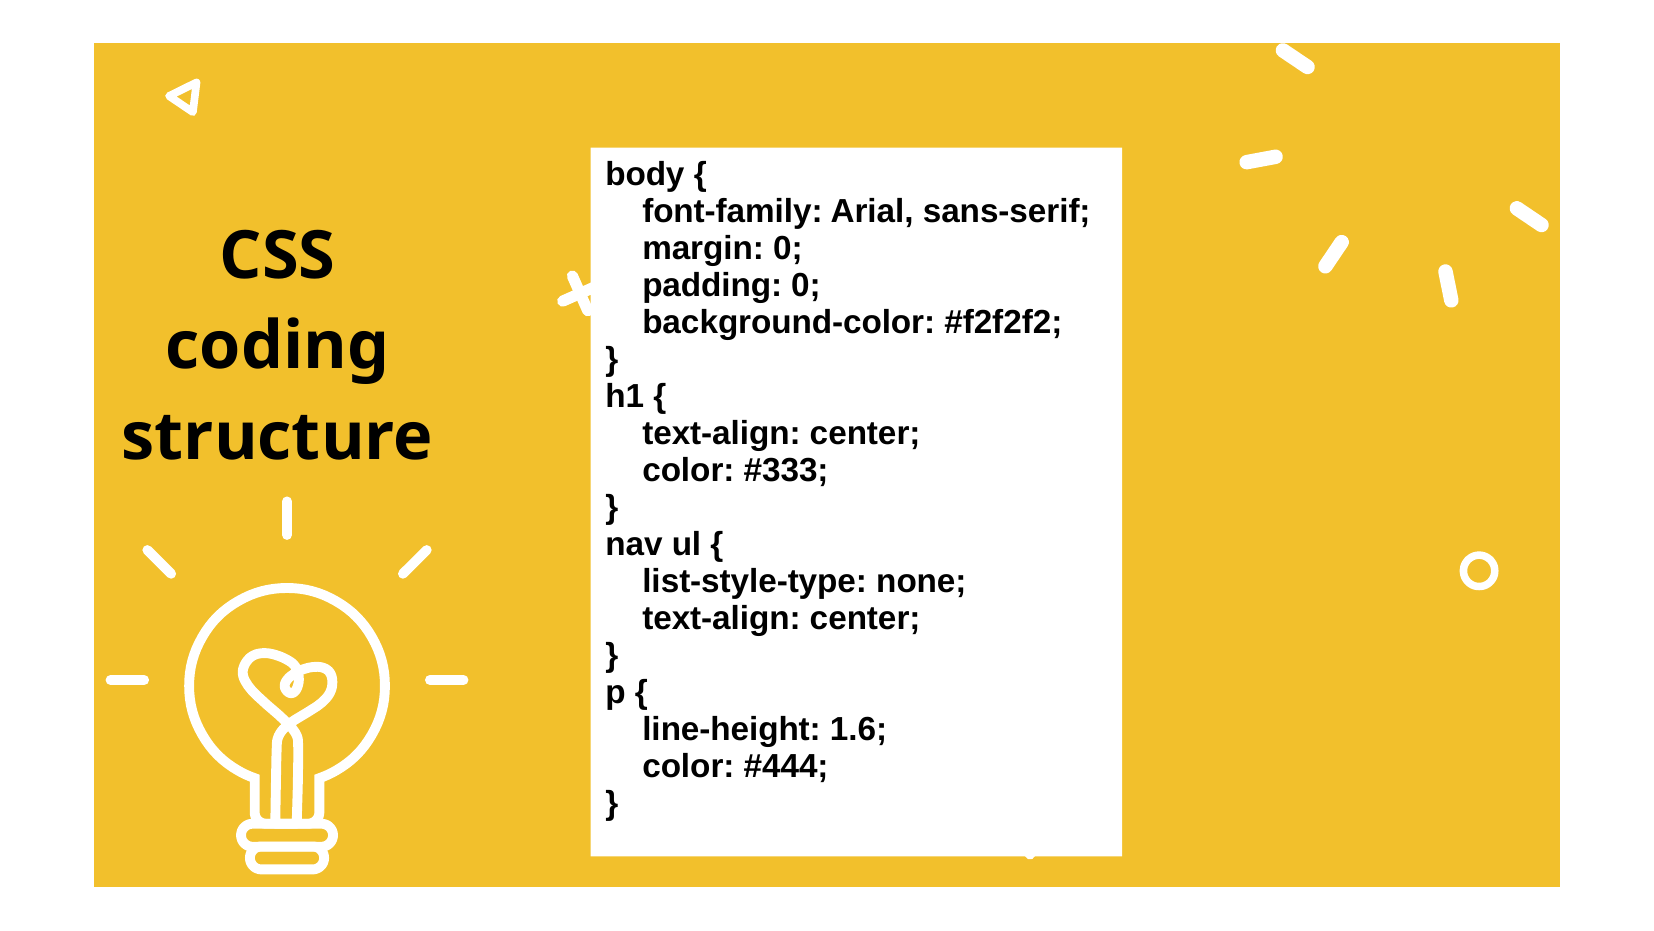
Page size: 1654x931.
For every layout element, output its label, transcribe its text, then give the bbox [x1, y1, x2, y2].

title CSS coding structure [112, 206, 443, 480]
text_box body { font-family: Arial, sans-serif; margin: 0; padding: 0; background-color: #f2f2f2; } h1 { text-align: center; color: #333; } nav ul { list-style-type: none; text-align: center; } p { line-height: 1.6; color: #444; } [590, 147, 1123, 857]
